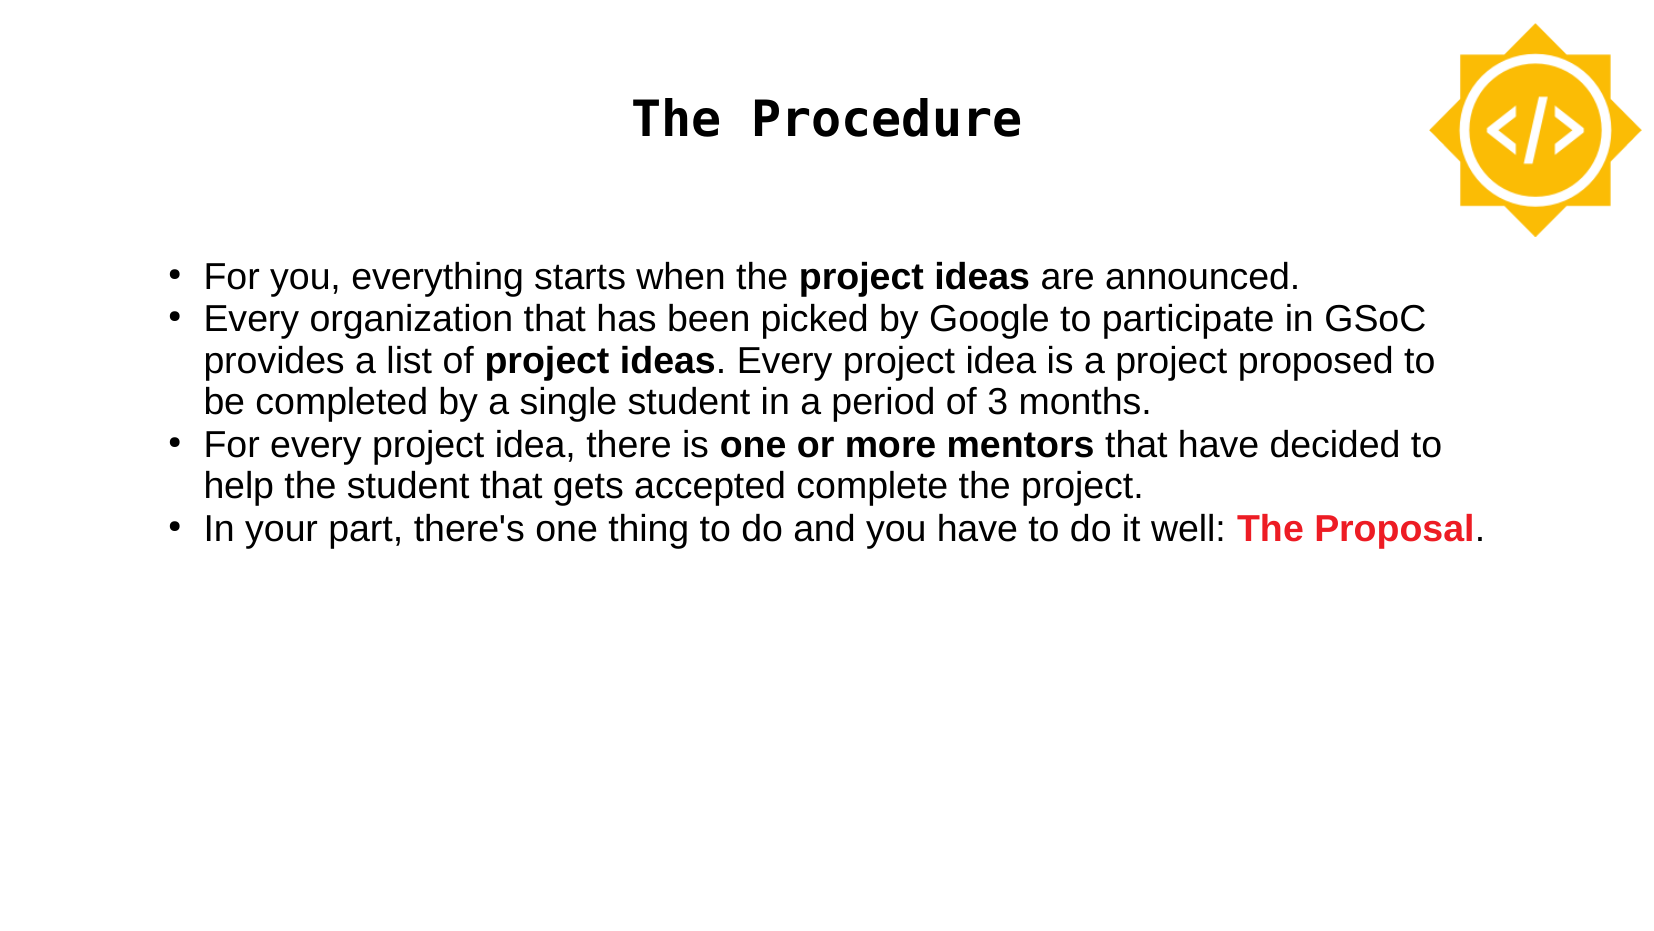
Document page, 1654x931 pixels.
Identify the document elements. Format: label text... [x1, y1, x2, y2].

text_box The Procedure [0, 82, 1654, 414]
picture [1429, 23, 1642, 82]
text_box For you, everything starts when the project ideas are announced. Every organization that has been picked by Google to participate in GSoC provides a list of project ideas. Every project idea is a project proposed to be completed by a single student in a period of 3 months. For every project idea, there is one or more mentors that have decided to help the student that gets accepted complete the project. In your part, there's one thing to do and you have to do it well: The Proposal. [153, 414, 1501, 683]
